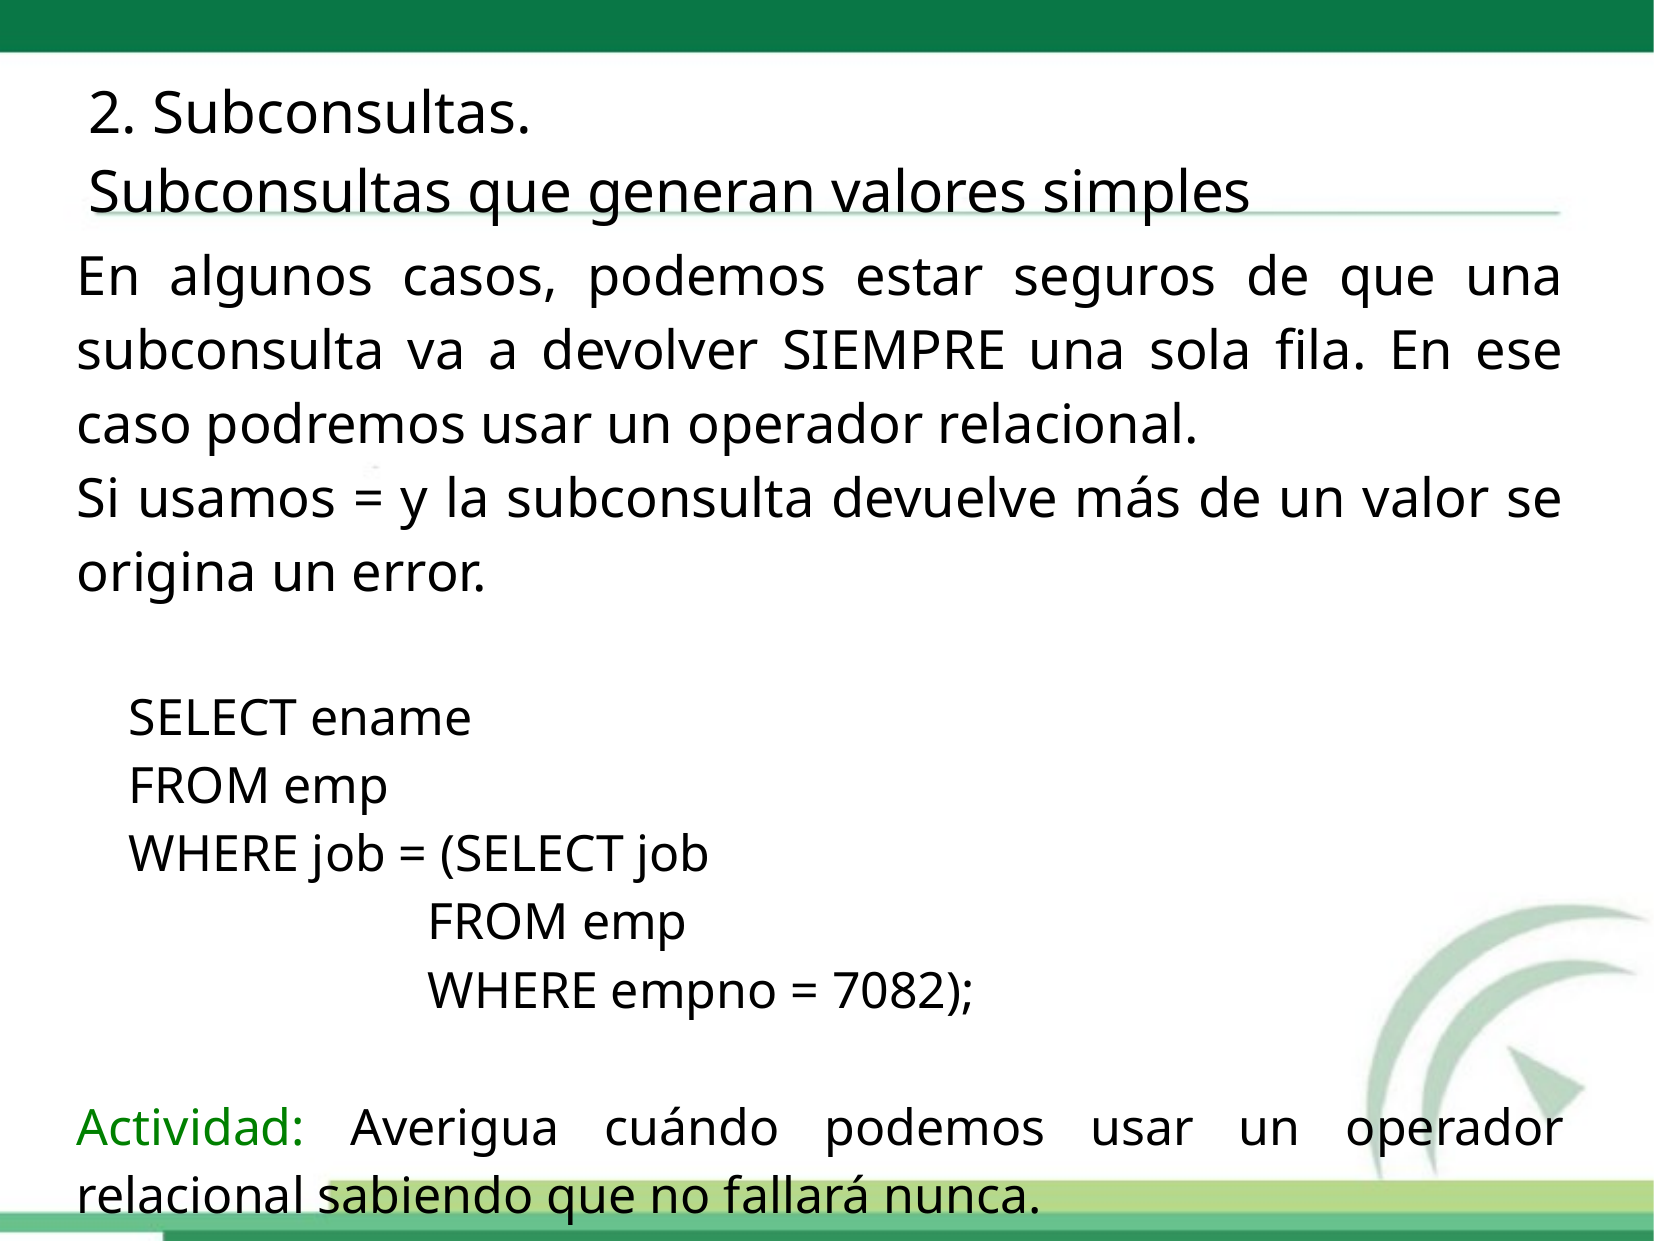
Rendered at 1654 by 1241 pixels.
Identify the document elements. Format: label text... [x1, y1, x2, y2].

list En algunos casos, podemos estar seguros de que una subconsulta va a devolver SIEMPRE una sola fila. En ese caso podremos usar un operador relacional. Si usamos = y la subconsulta devuelve más de un valor se origina un error. SELECT ename FROM emp WHERE job = (SELECT job FROM emp WHERE empno = 7082); Actividad: Averigua cuándo podemos usar un operador relacional sabiendo que no fallará nunca. [76, 237, 1565, 1082]
title 2. Subconsultas. Subconsultas que generan valores simples [88, 46, 1577, 254]
picture [0, 0, 1654, 1241]
